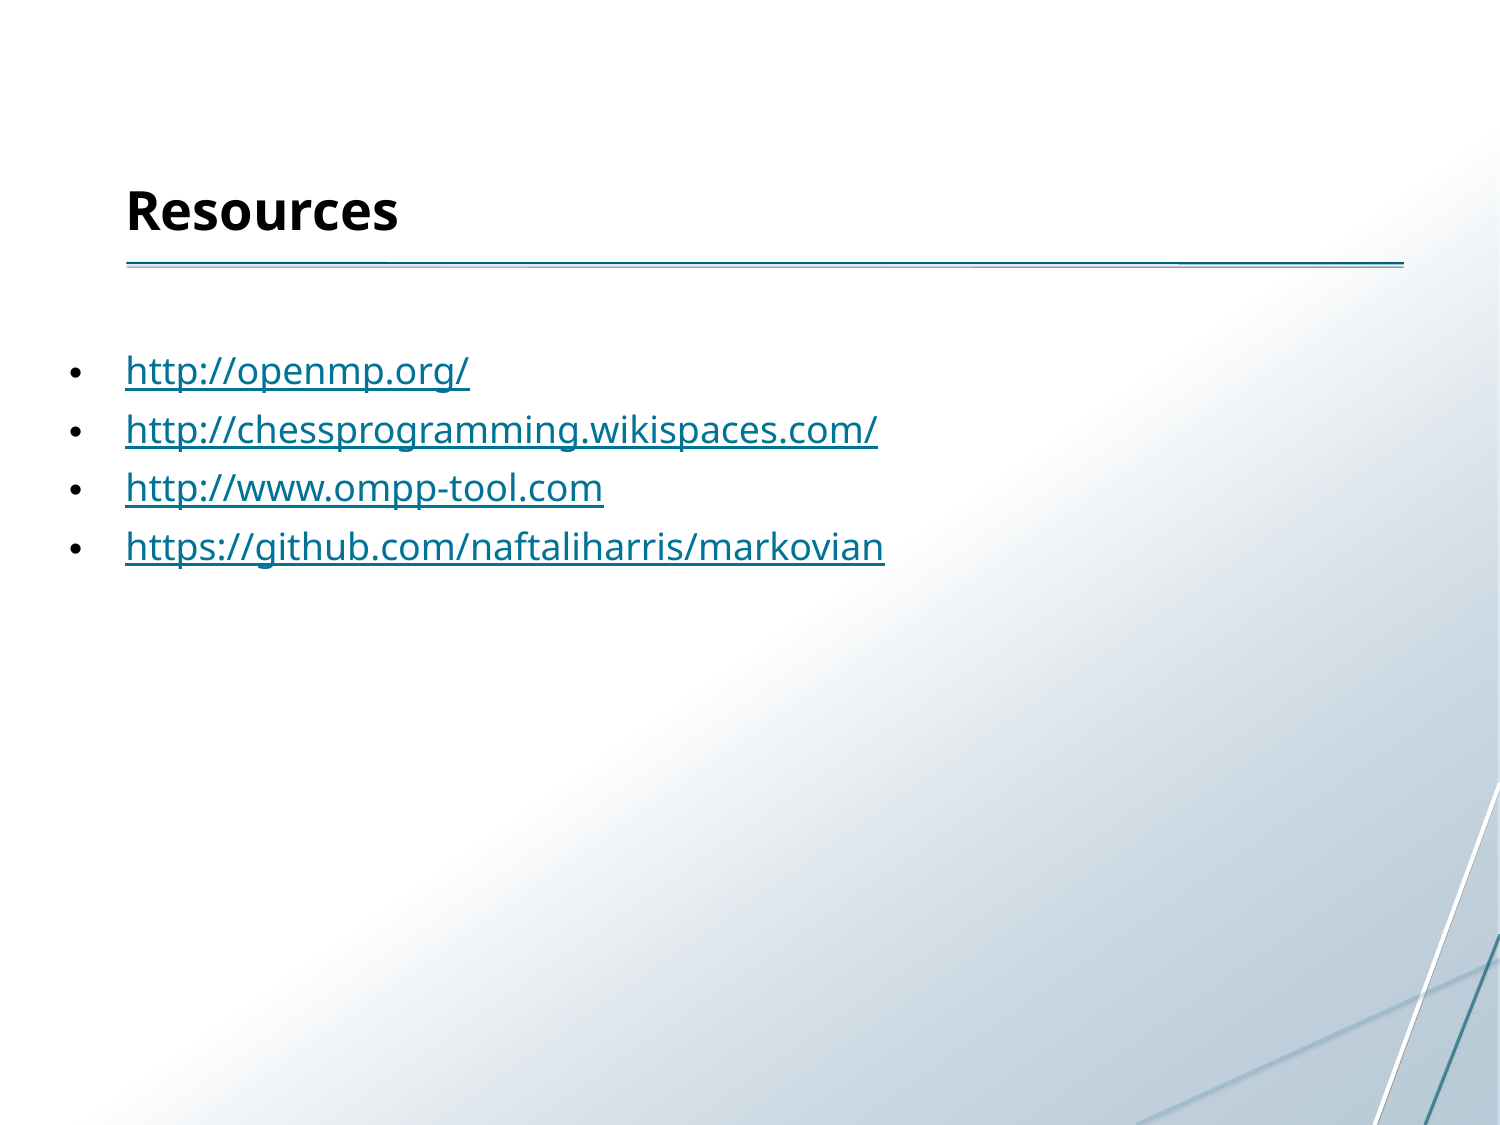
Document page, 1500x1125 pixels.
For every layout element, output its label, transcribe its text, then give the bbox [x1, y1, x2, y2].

title Resources [109, 49, 1403, 249]
list http://openmp.org/ http://chessprogramming.wikispaces.com/ http://www.ompp-tool.com https://github.com/naftaliharris/markovian [54, 287, 1404, 1005]
